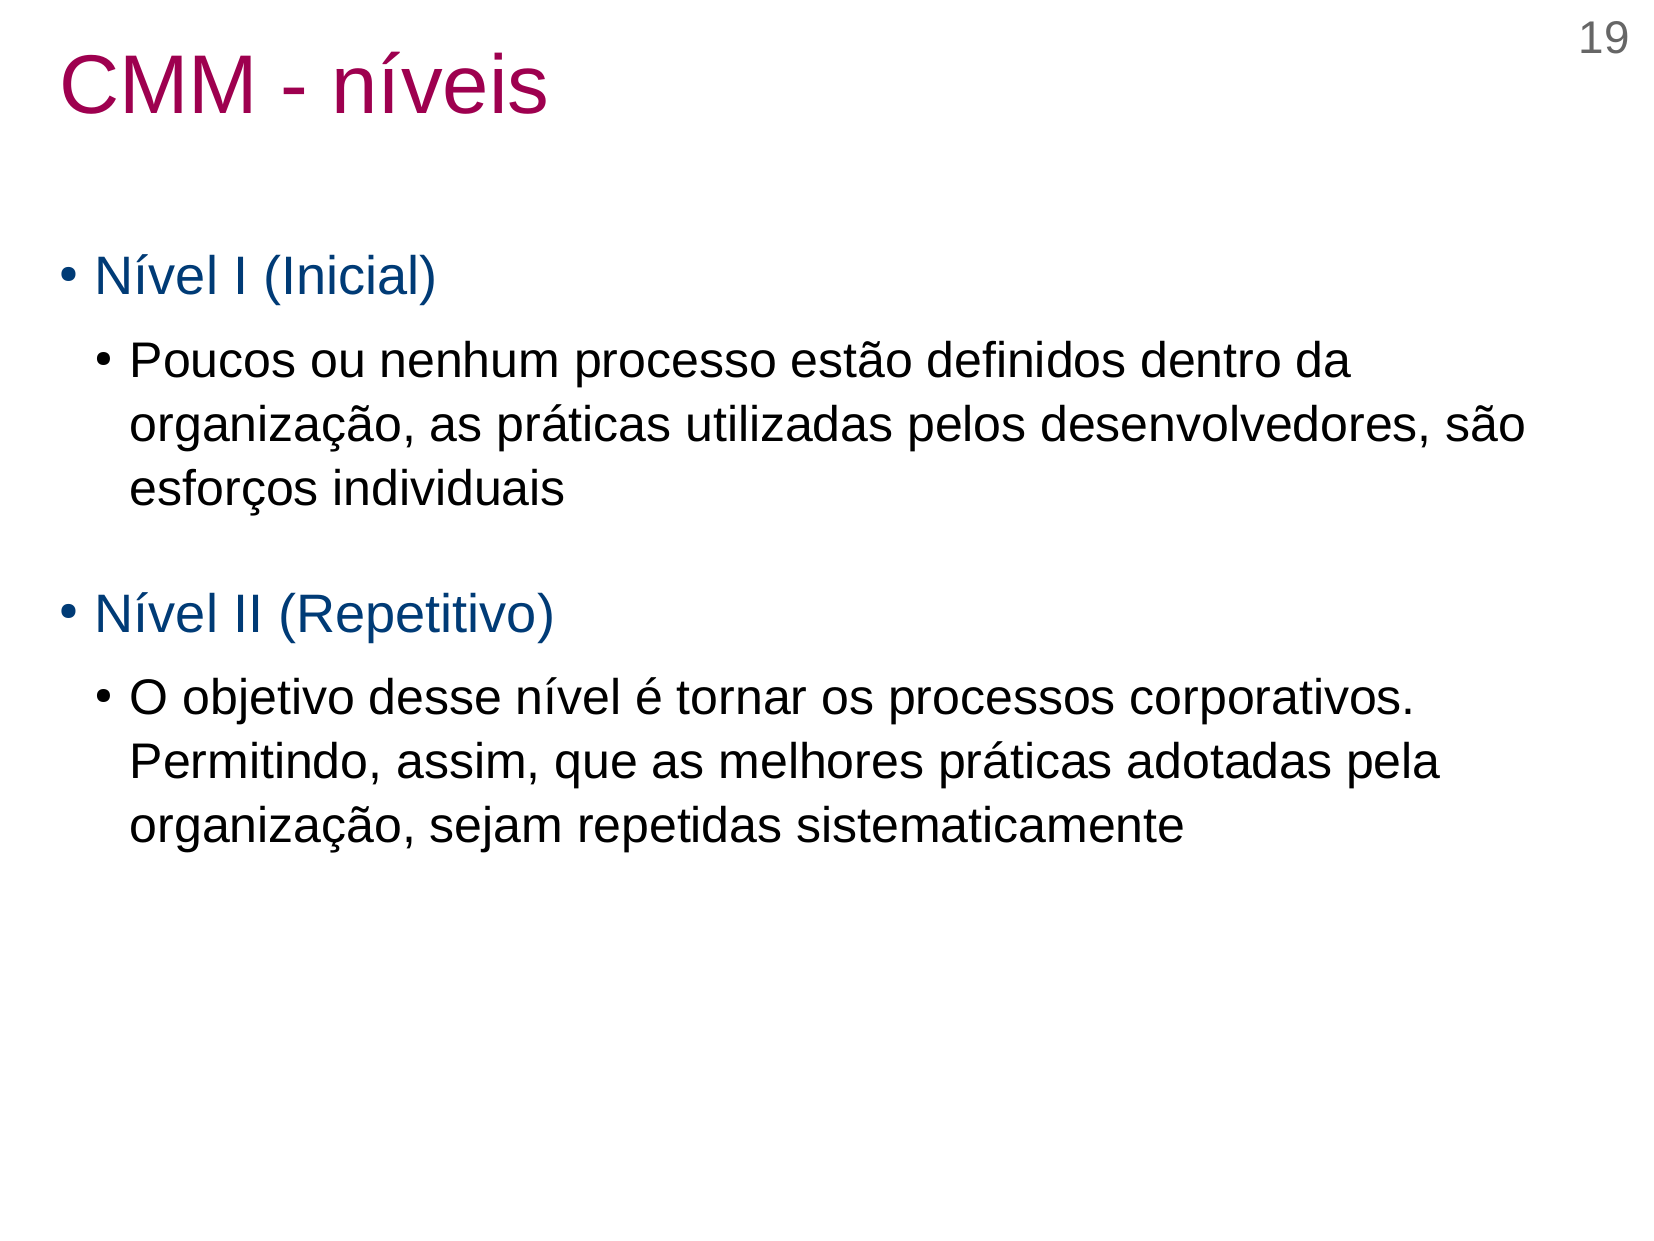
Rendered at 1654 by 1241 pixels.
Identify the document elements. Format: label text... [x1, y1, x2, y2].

list Nível I (Inicial) Poucos ou nenhum processo estão definidos dentro da organização, as práticas utilizadas pelos desenvolvedores, são esforços individuais Nível II (Repetitivo) O objetivo desse nível é tornar os processos corporativos. Permitindo, assim, que as melhores práticas adotadas pela organização, sejam repetidas sistematicamente [59, 236, 1595, 1211]
title CMM - níveis [59, 29, 1595, 148]
